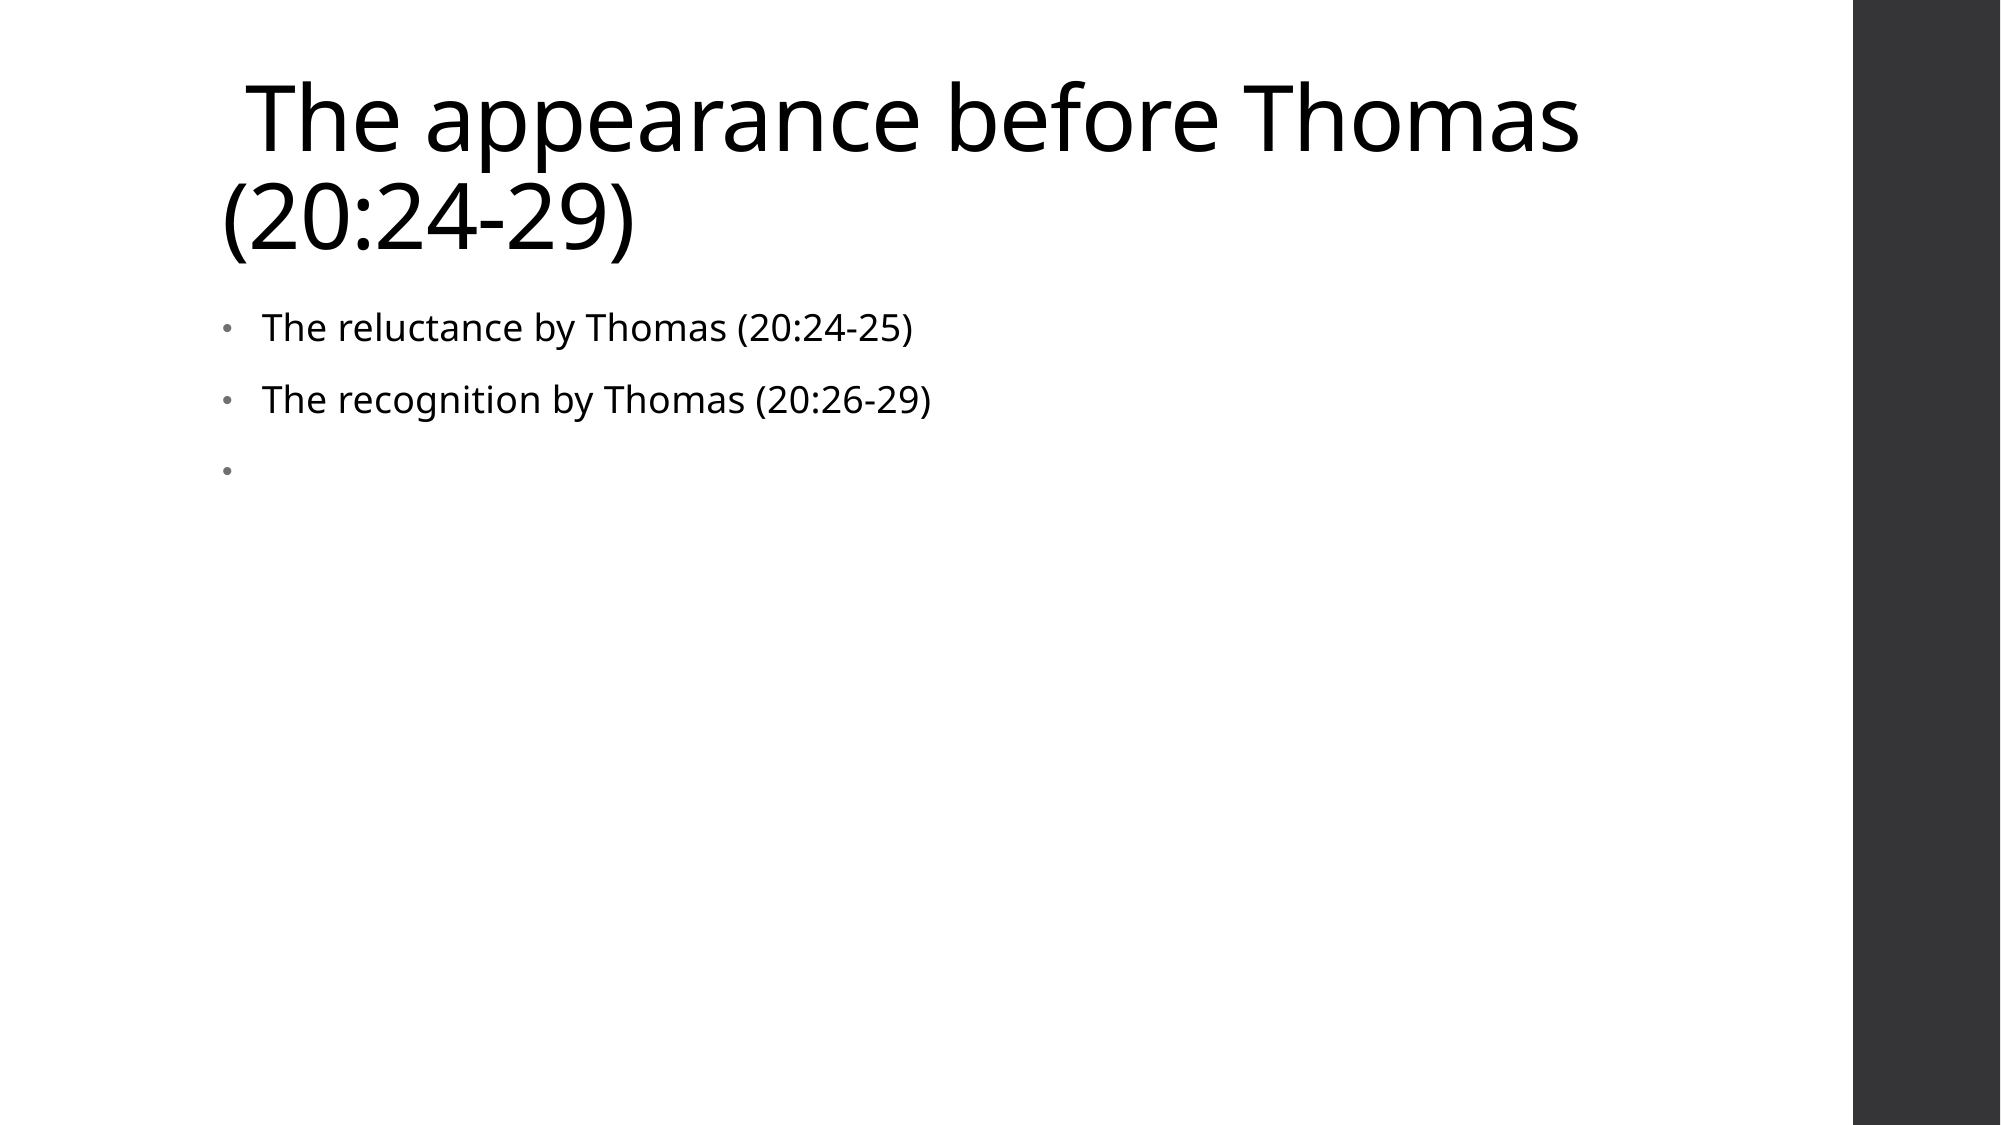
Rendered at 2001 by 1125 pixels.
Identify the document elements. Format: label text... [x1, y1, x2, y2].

list The reluctance by Thomas (20:24-25) The recognition by Thomas (20:26-29) [206, 299, 1617, 1014]
title The appearance before Thomas (20:24-29) [206, 60, 1797, 278]
